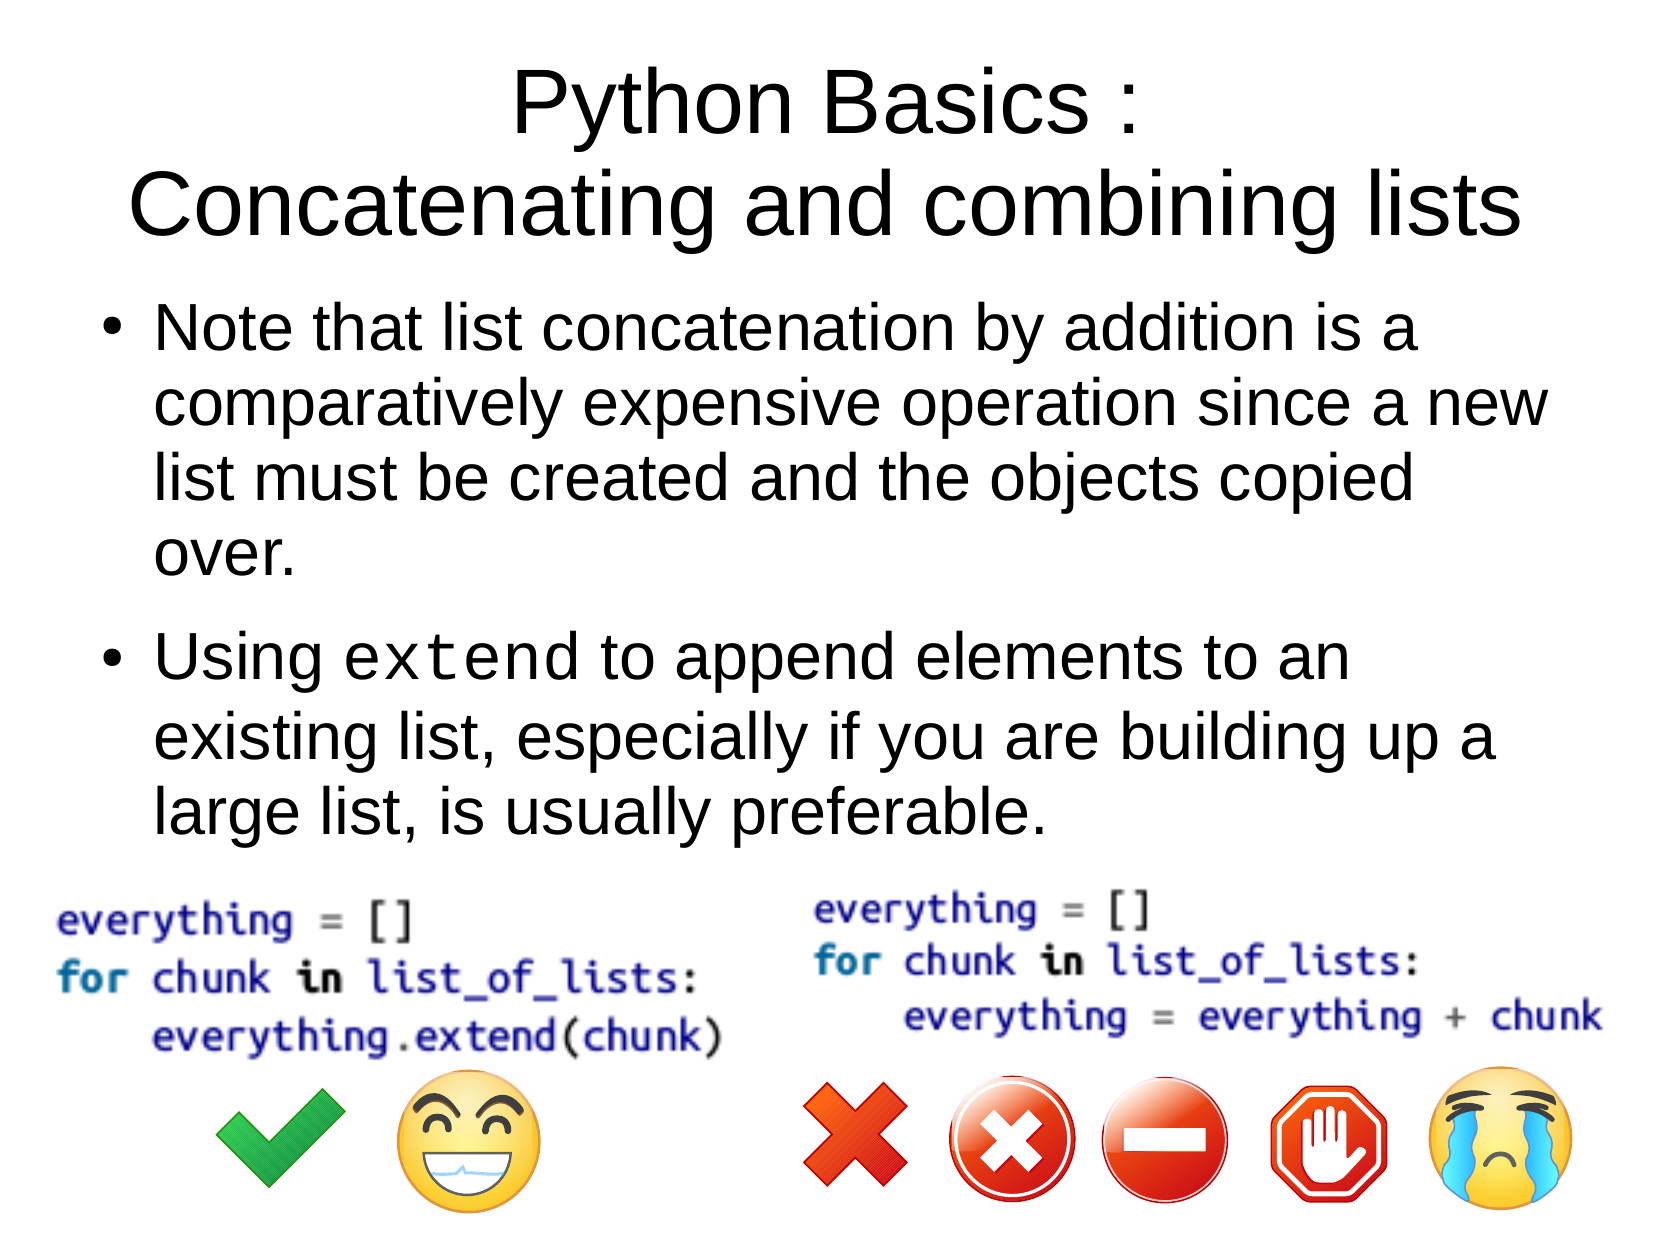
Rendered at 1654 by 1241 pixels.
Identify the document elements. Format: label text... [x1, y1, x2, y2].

list Note that list concatenation by addition is a comparatively expensive operation since a new list must be created and the objects copied over. Using extend to append elements to an existing list, especially if you are building up a large list, is usually preferable. [82, 290, 1571, 889]
title Python Basics : Concatenating and combining lists [82, 49, 1571, 257]
picture [43, 852, 1647, 1233]
